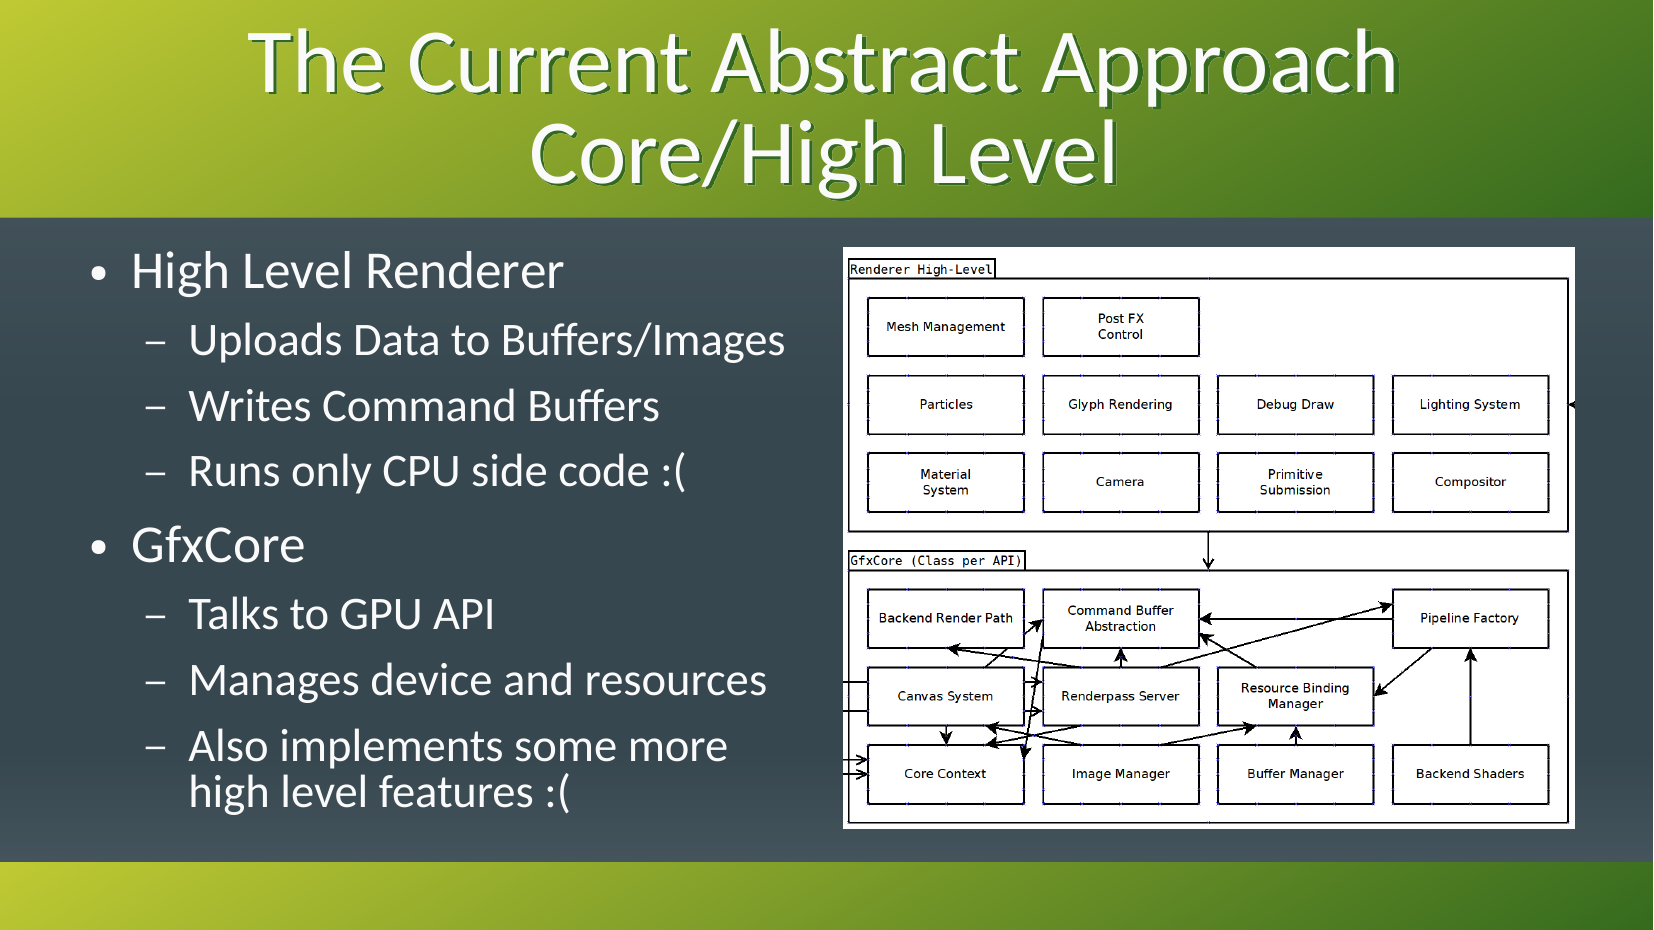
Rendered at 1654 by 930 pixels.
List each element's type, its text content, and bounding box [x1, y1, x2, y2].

title The Current Abstract Approach Core/High Level [74, 23, 1575, 207]
list High Level Renderer Uploads Data to Buffers/Images Writes Command Buffers Runs only CPU side code :( GfxCore Talks to GPU API Manages device and resources Also implements some more high level features :( [74, 248, 807, 825]
picture [843, 247, 1575, 829]
